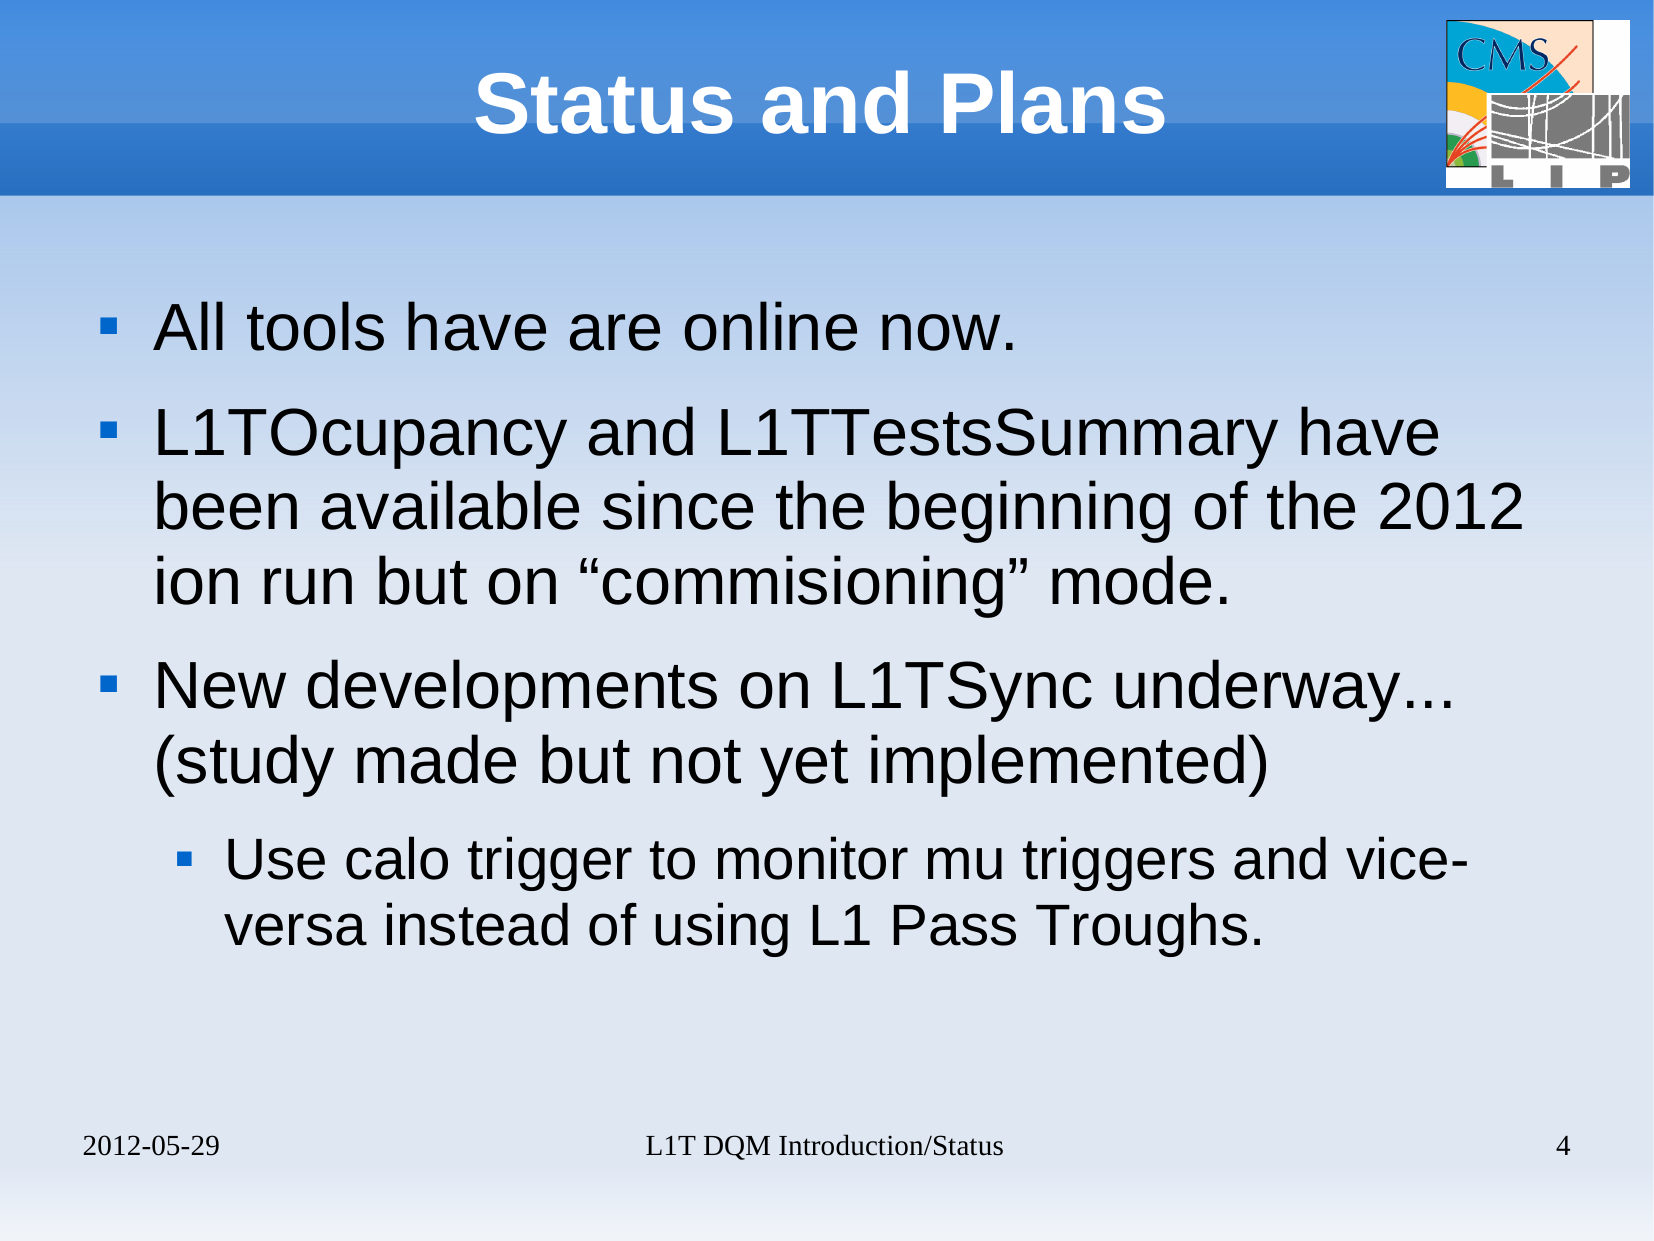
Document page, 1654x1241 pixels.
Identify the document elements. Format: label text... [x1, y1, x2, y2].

title Status and Plans [76, 0, 1565, 208]
list All tools have are online now. L1TOcupancy and L1TTestsSummary have been available since the beginning of the 2012 ion run but on “commisioning” mode. New developments on L1TSync underway... (study made but not yet implemented) Use calo trigger to monitor mu triggers and vice-versa instead of using L1 Pass Troughs. [82, 290, 1571, 1109]
picture [0, 0, 1654, 1241]
